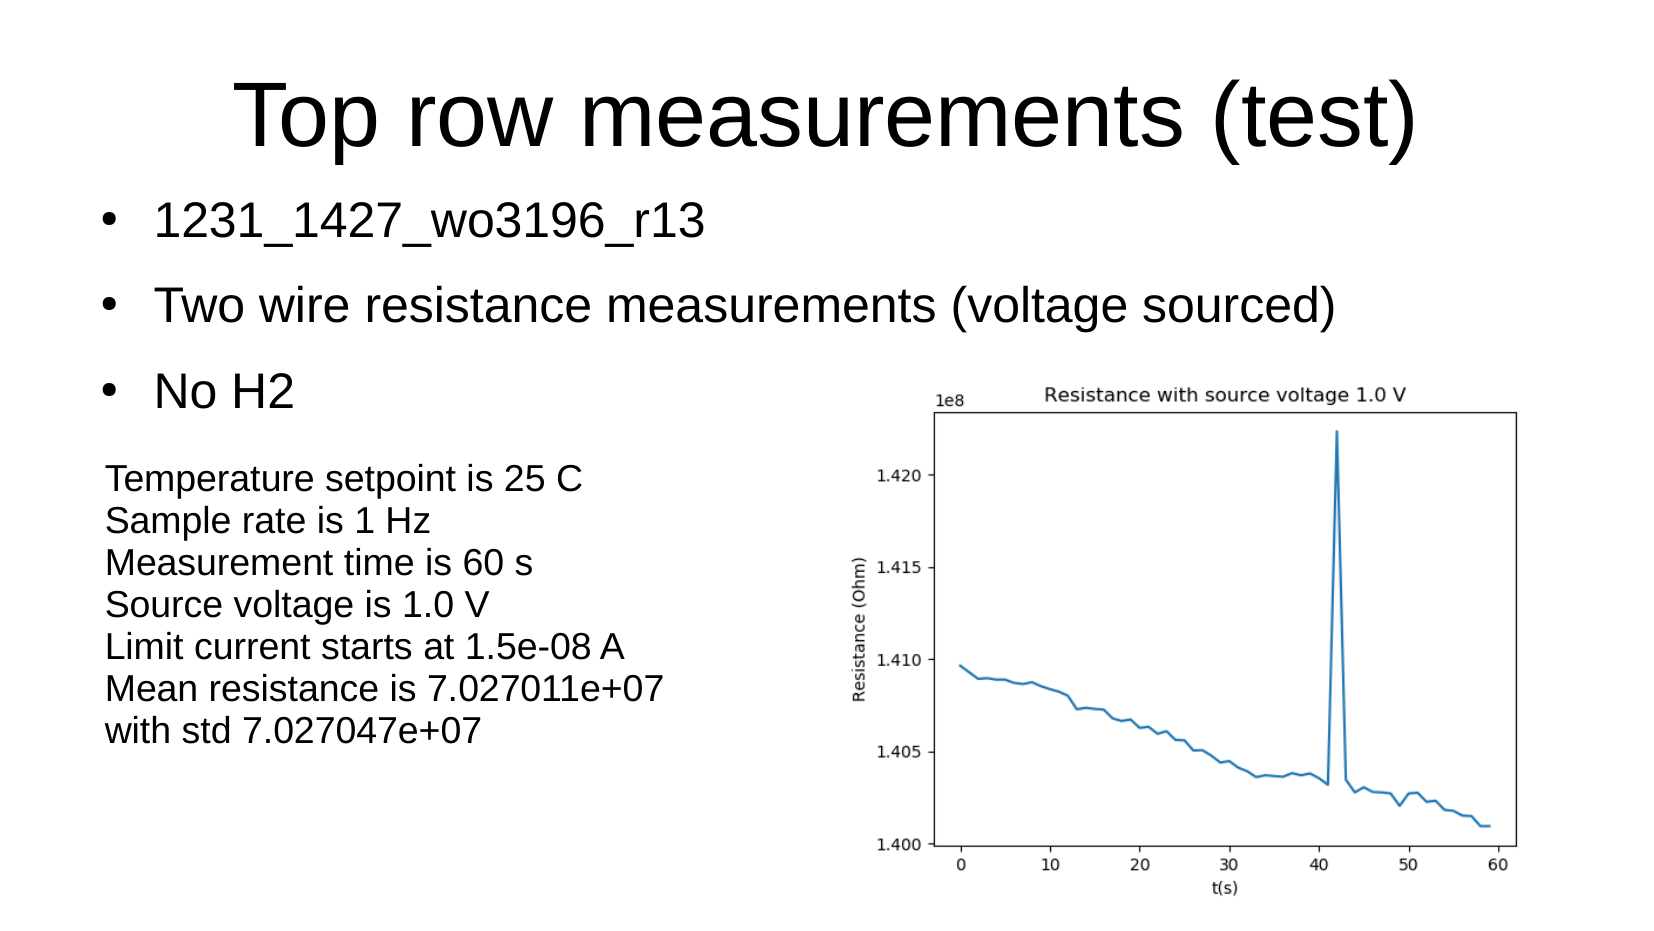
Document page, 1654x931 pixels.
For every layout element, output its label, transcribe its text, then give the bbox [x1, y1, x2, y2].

list 1231_1427_wo3196_r13 Two wire resistance measurements (voltage sourced) No H2 [82, 192, 1571, 732]
title Top row measurements (test) [82, 37, 1571, 192]
picture [840, 344, 1591, 908]
text_box Temperature setpoint is 25 C Sample rate is 1 Hz Measurement time is 60 s Source voltage is 1.0 V Limit current starts at 1.5e-08 A Mean resistance is 7.027011e+07 with std 7.027047e+07 [90, 450, 691, 931]
